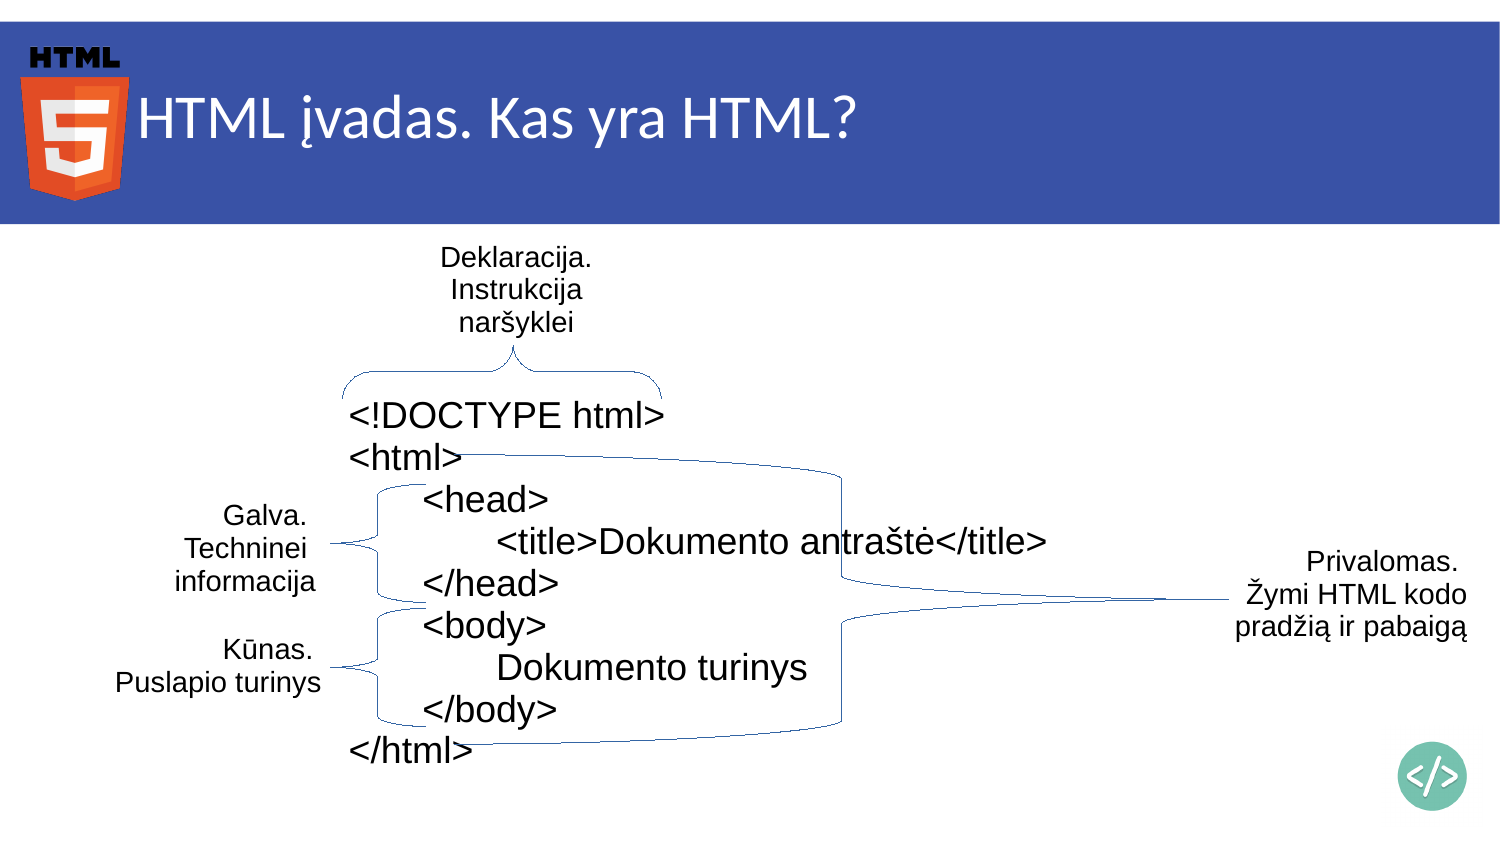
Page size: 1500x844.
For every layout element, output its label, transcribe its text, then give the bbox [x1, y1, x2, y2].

text_box Deklaracija. Instrukcija naršyklei [425, 233, 621, 352]
text_box <!DOCTYPE html> <html> <head> <title>Dokumento antraštė</title> </head> <body> Dokumento turinys </body> </html> [333, 386, 1063, 780]
text_box Kūnas. Puslapio turinys [17, 625, 337, 772]
picture [1381, 725, 1483, 827]
picture [20, 46, 130, 201]
title HTML įvadas. Kas yra HTML? [122, 72, 1500, 167]
text_box Privalomas. Žymi HTML kodo pradžią ir pabaigą [1163, 537, 1483, 684]
text_box Galva. Techninei informacija [11, 491, 331, 638]
